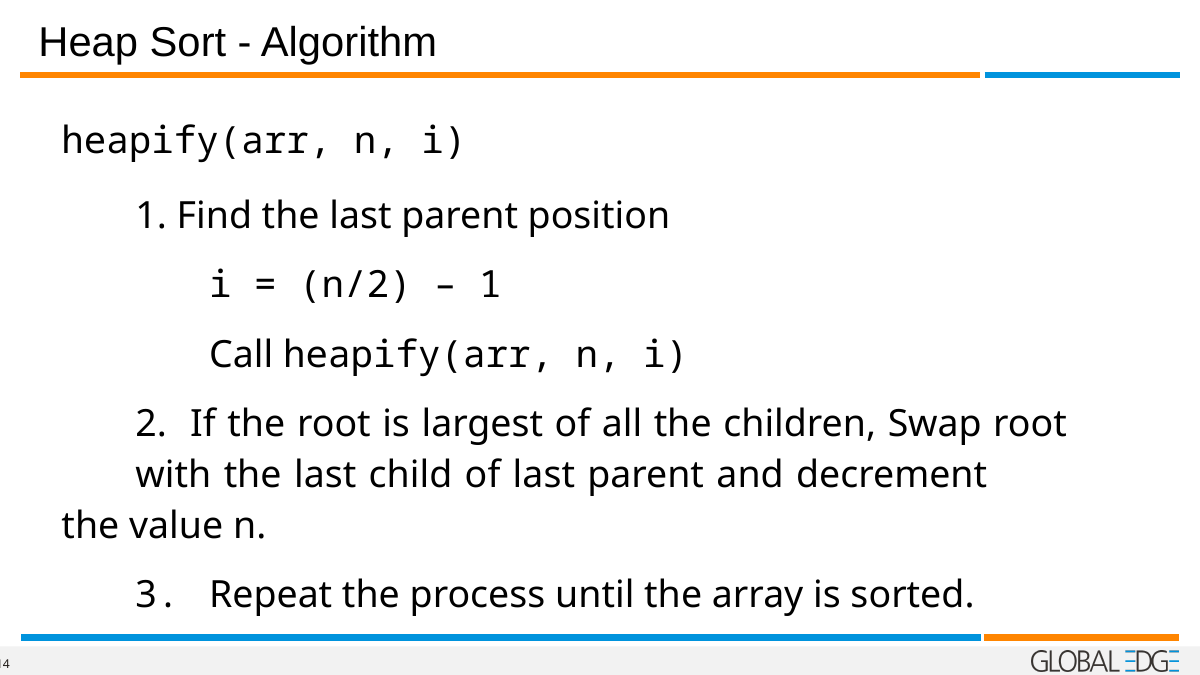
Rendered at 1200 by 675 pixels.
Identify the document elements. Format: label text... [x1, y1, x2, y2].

picture [1031, 650, 1179, 672]
text_box Heap Sort - Algorithm [23, 11, 453, 74]
text_box heapify(arr, n, i) 1. Find the last parent position i = (n/2) – 1 Call heapify(arr, n, i) 2. If the root is largest of all the children, Swap root with the last child of last parent and decrement the value n. 3. Repeat the process until the array is sorted. [46, 106, 1134, 576]
